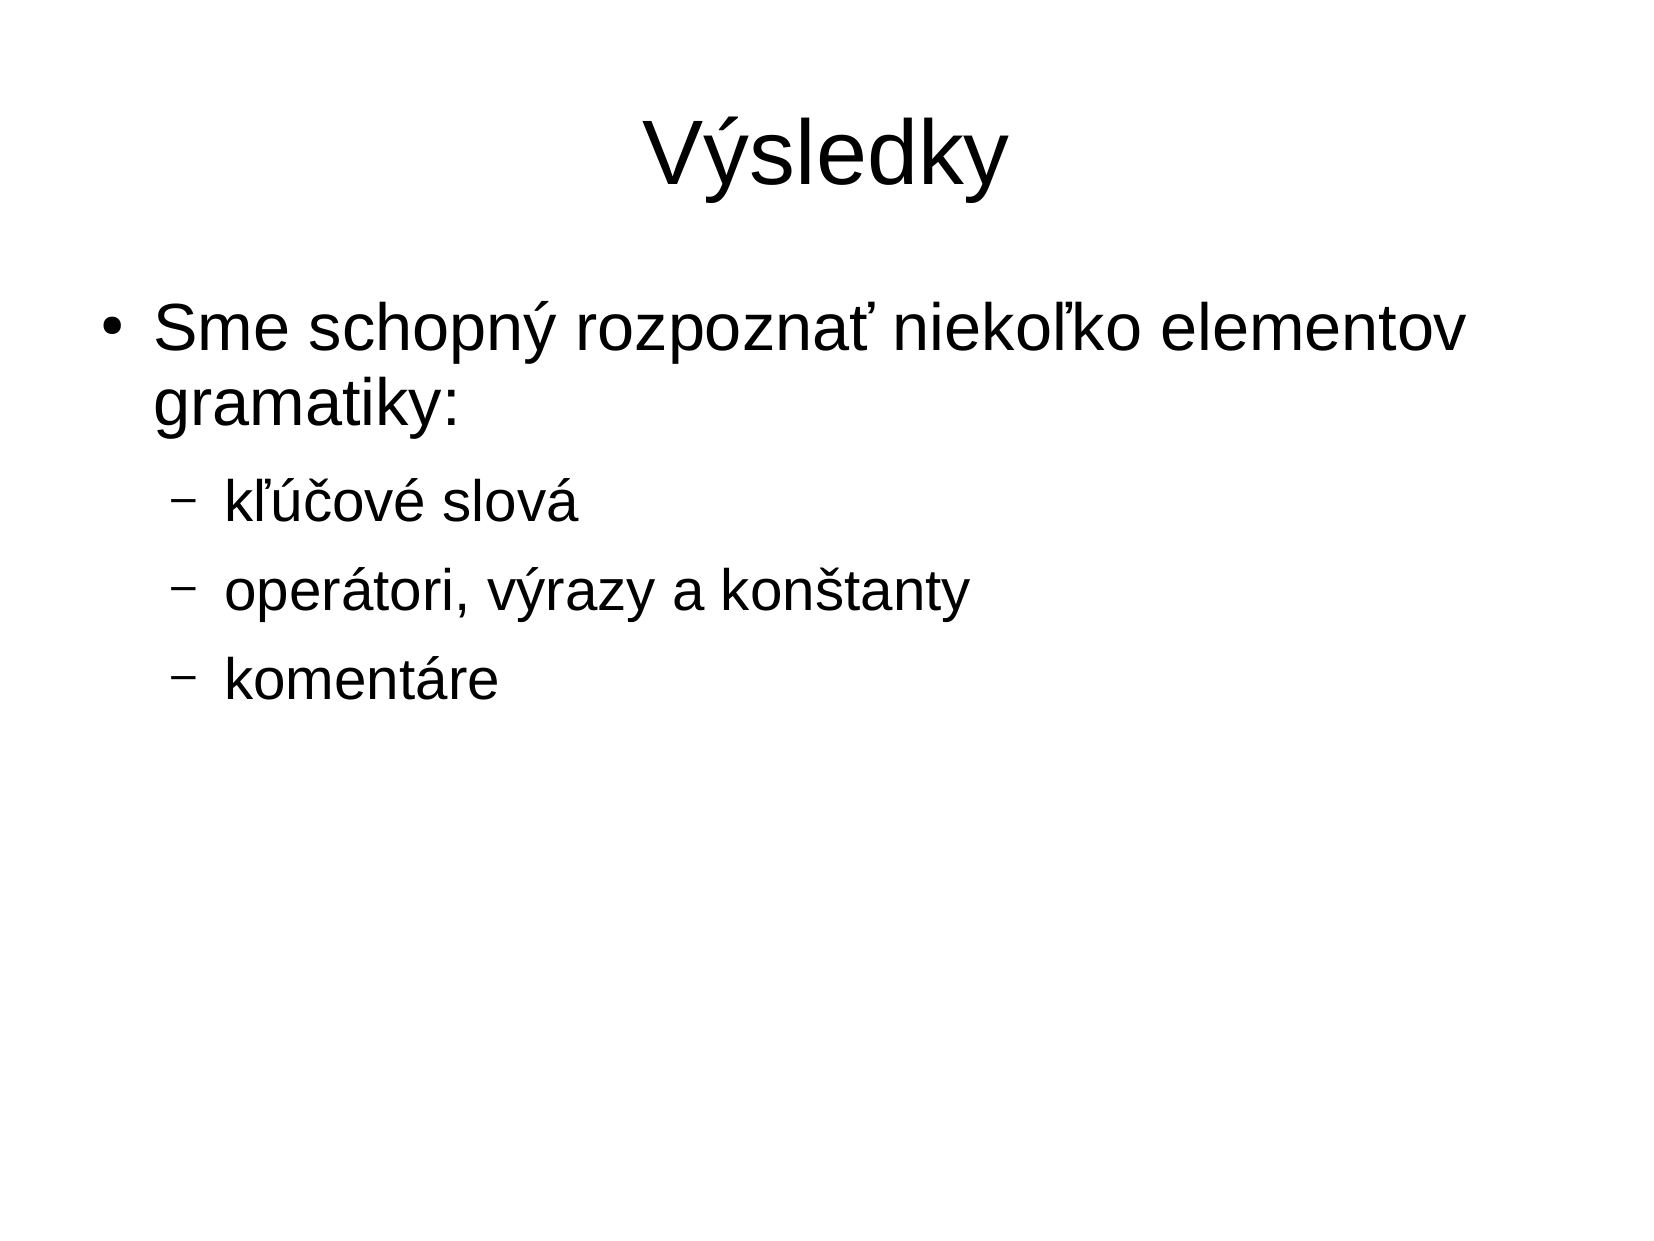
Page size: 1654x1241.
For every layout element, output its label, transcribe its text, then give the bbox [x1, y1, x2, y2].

title Výsledky [82, 49, 1571, 257]
list Sme schopný rozpoznať niekoľko elementov gramatiky: kľúčové slová operátori, výrazy a konštanty komentáre [82, 290, 1571, 1010]
